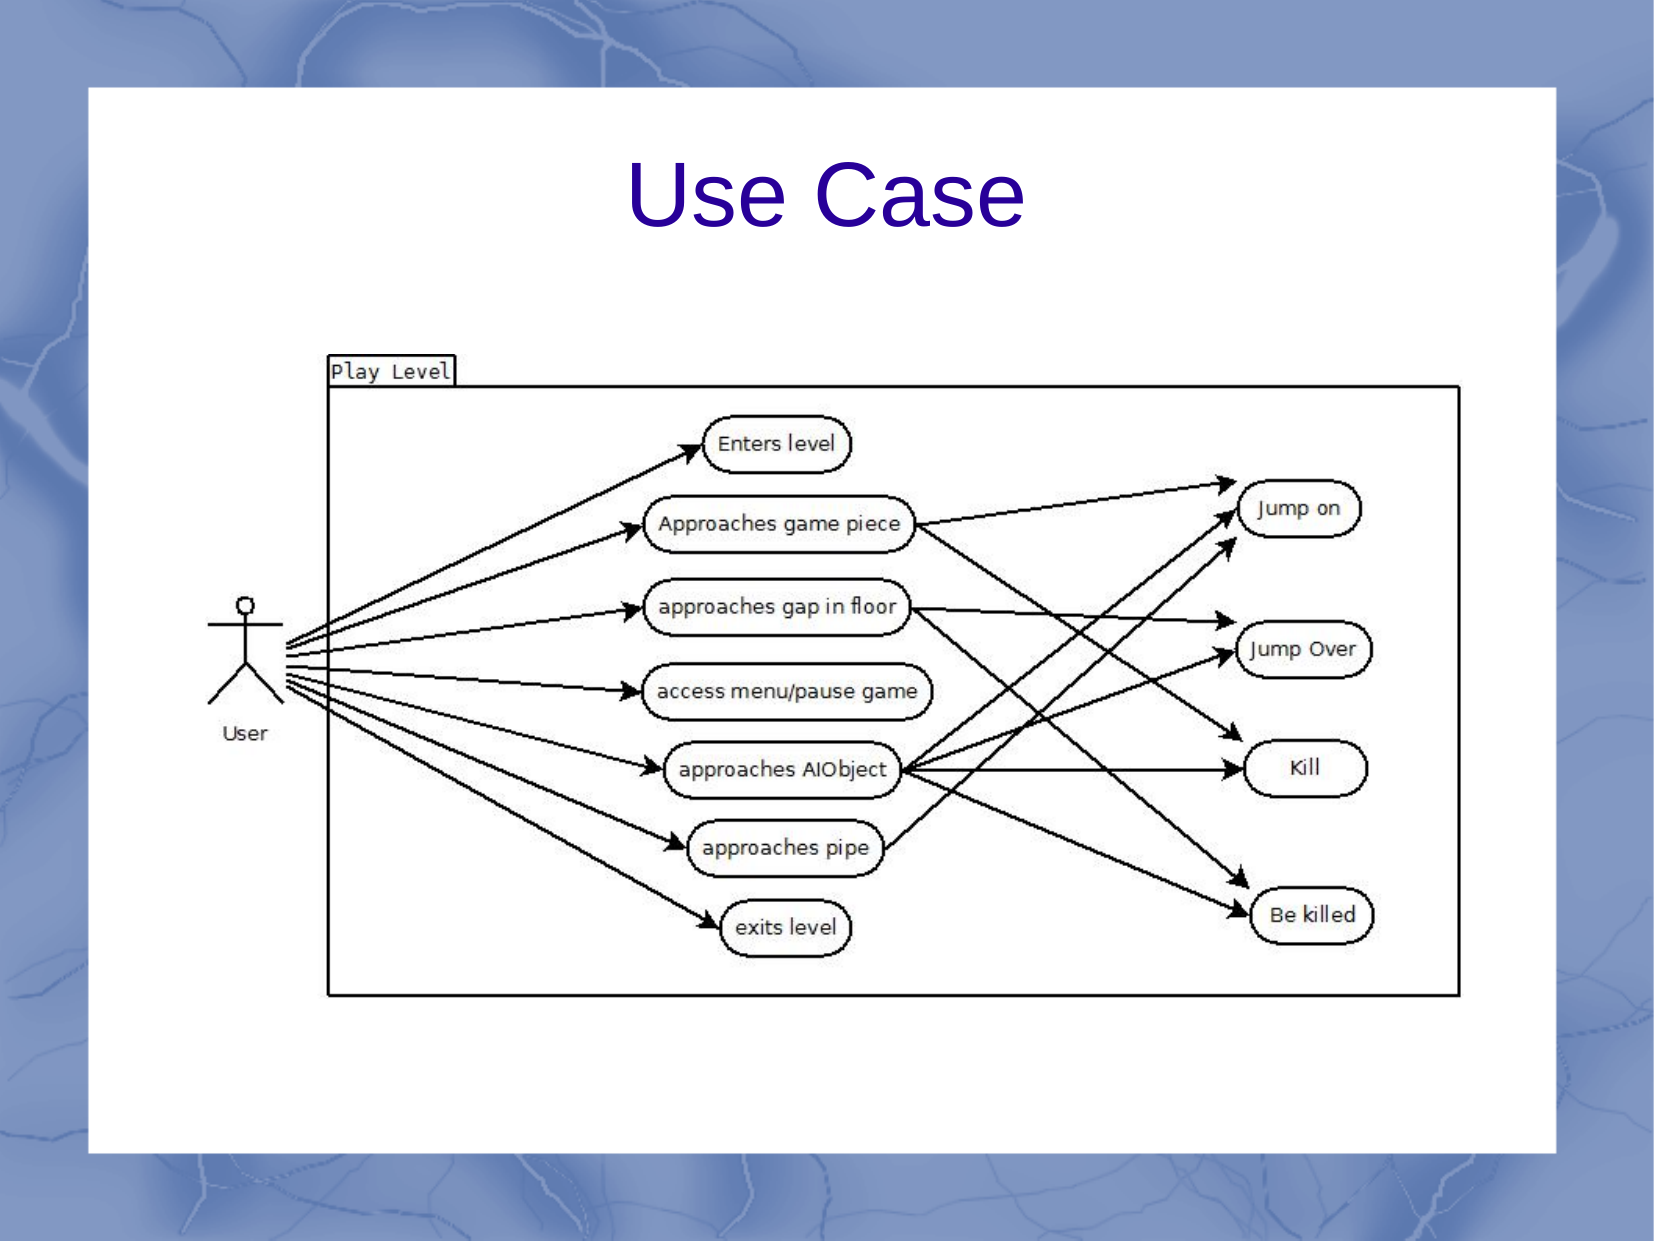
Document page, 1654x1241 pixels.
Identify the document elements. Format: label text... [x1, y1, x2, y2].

title Use Case [118, 90, 1536, 298]
picture [0, 0, 1654, 1241]
